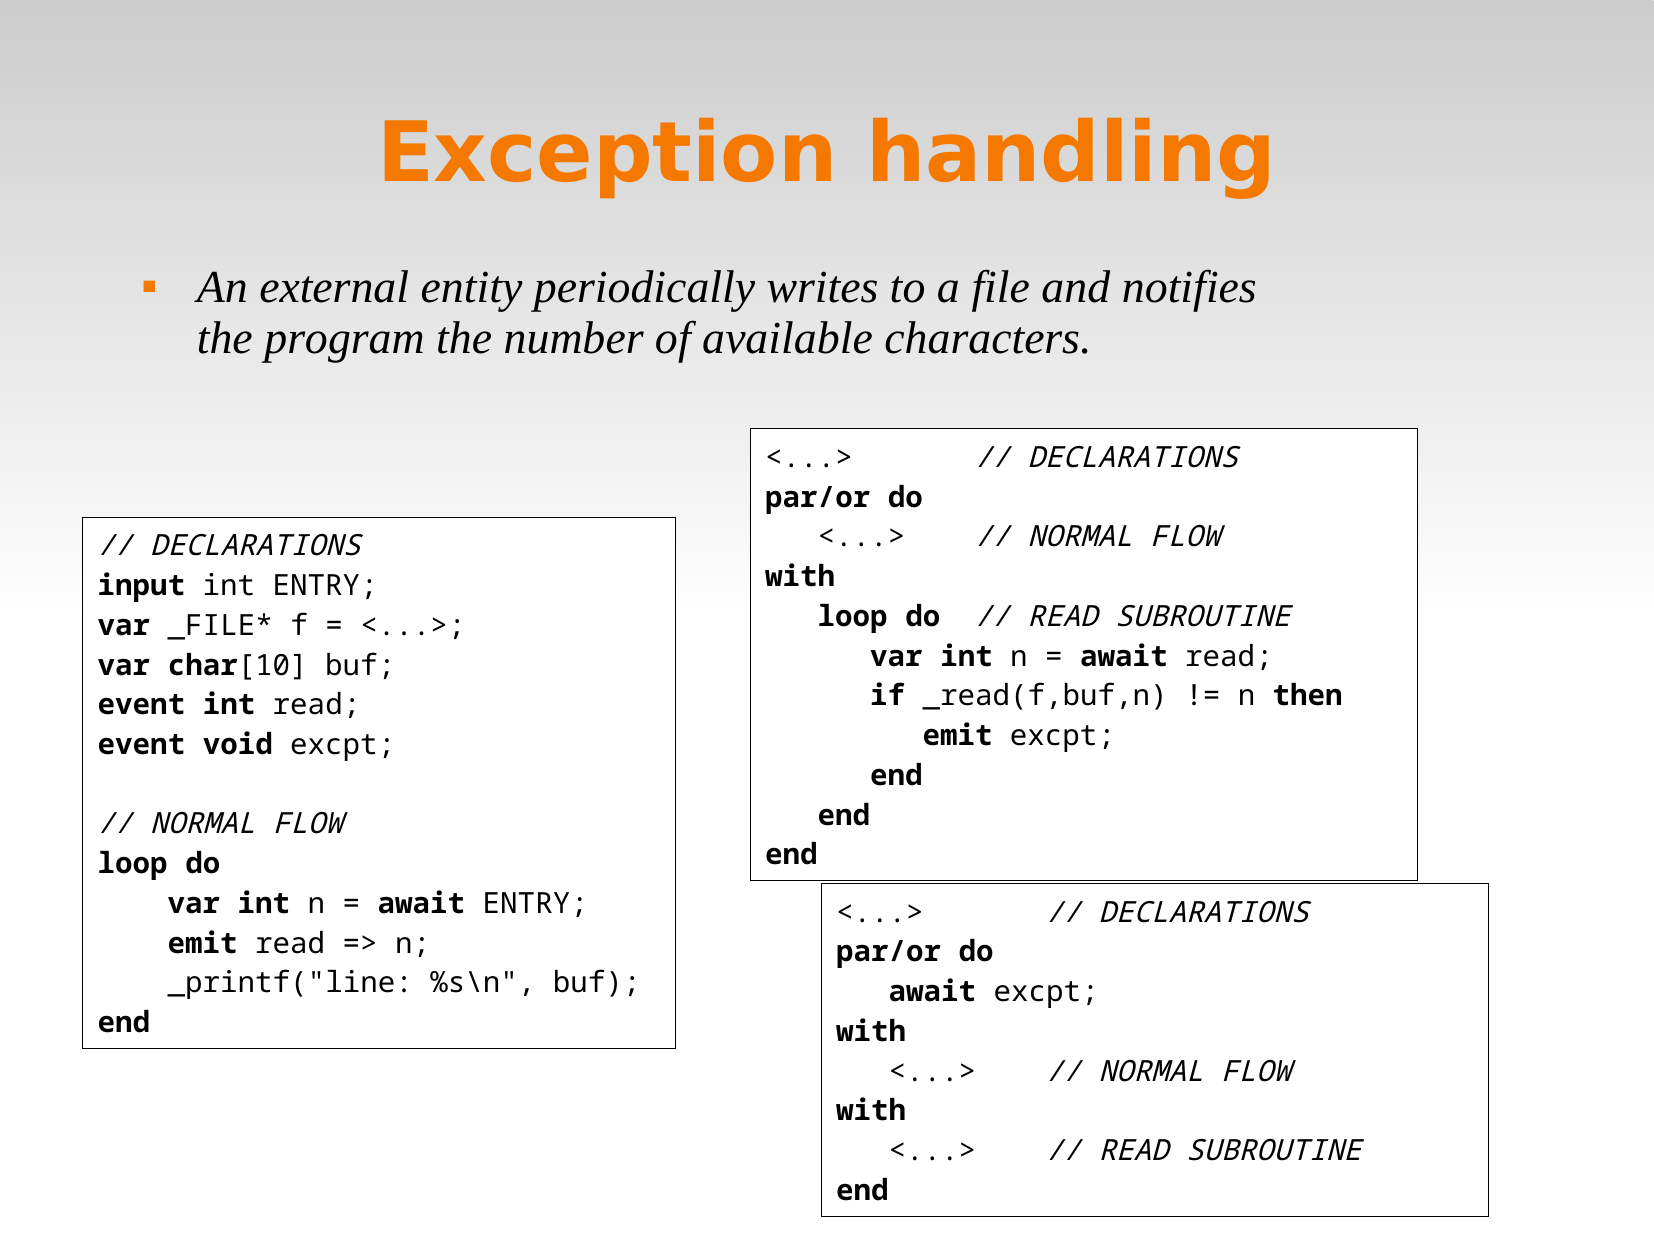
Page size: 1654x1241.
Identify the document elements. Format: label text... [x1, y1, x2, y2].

text_box // DECLARATIONS input int ENTRY; var _FILE* f = <...>; var char[10] buf; event int read; event void excpt; // NORMAL FLOW loop do var int n = await ENTRY; emit read => n; _printf("line: %s\n", buf); end [82, 517, 676, 986]
title Exception handling [82, 49, 1571, 257]
text_box <...> // DECLARATIONS par/or do await excpt; with <...> // NORMAL FLOW with <...> // READ SUBROUTINE end [821, 883, 1489, 1184]
text_box <...> // DECLARATIONS par/or do <...> // NORMAL FLOW with loop do // READ SUBROUTINE var int n = await read; if _read(f,buf,n) != n then emit excpt; end end end [750, 428, 1418, 828]
list An external entity periodically writes to a file and notifies the program the number of available characters. [55, 262, 1313, 409]
